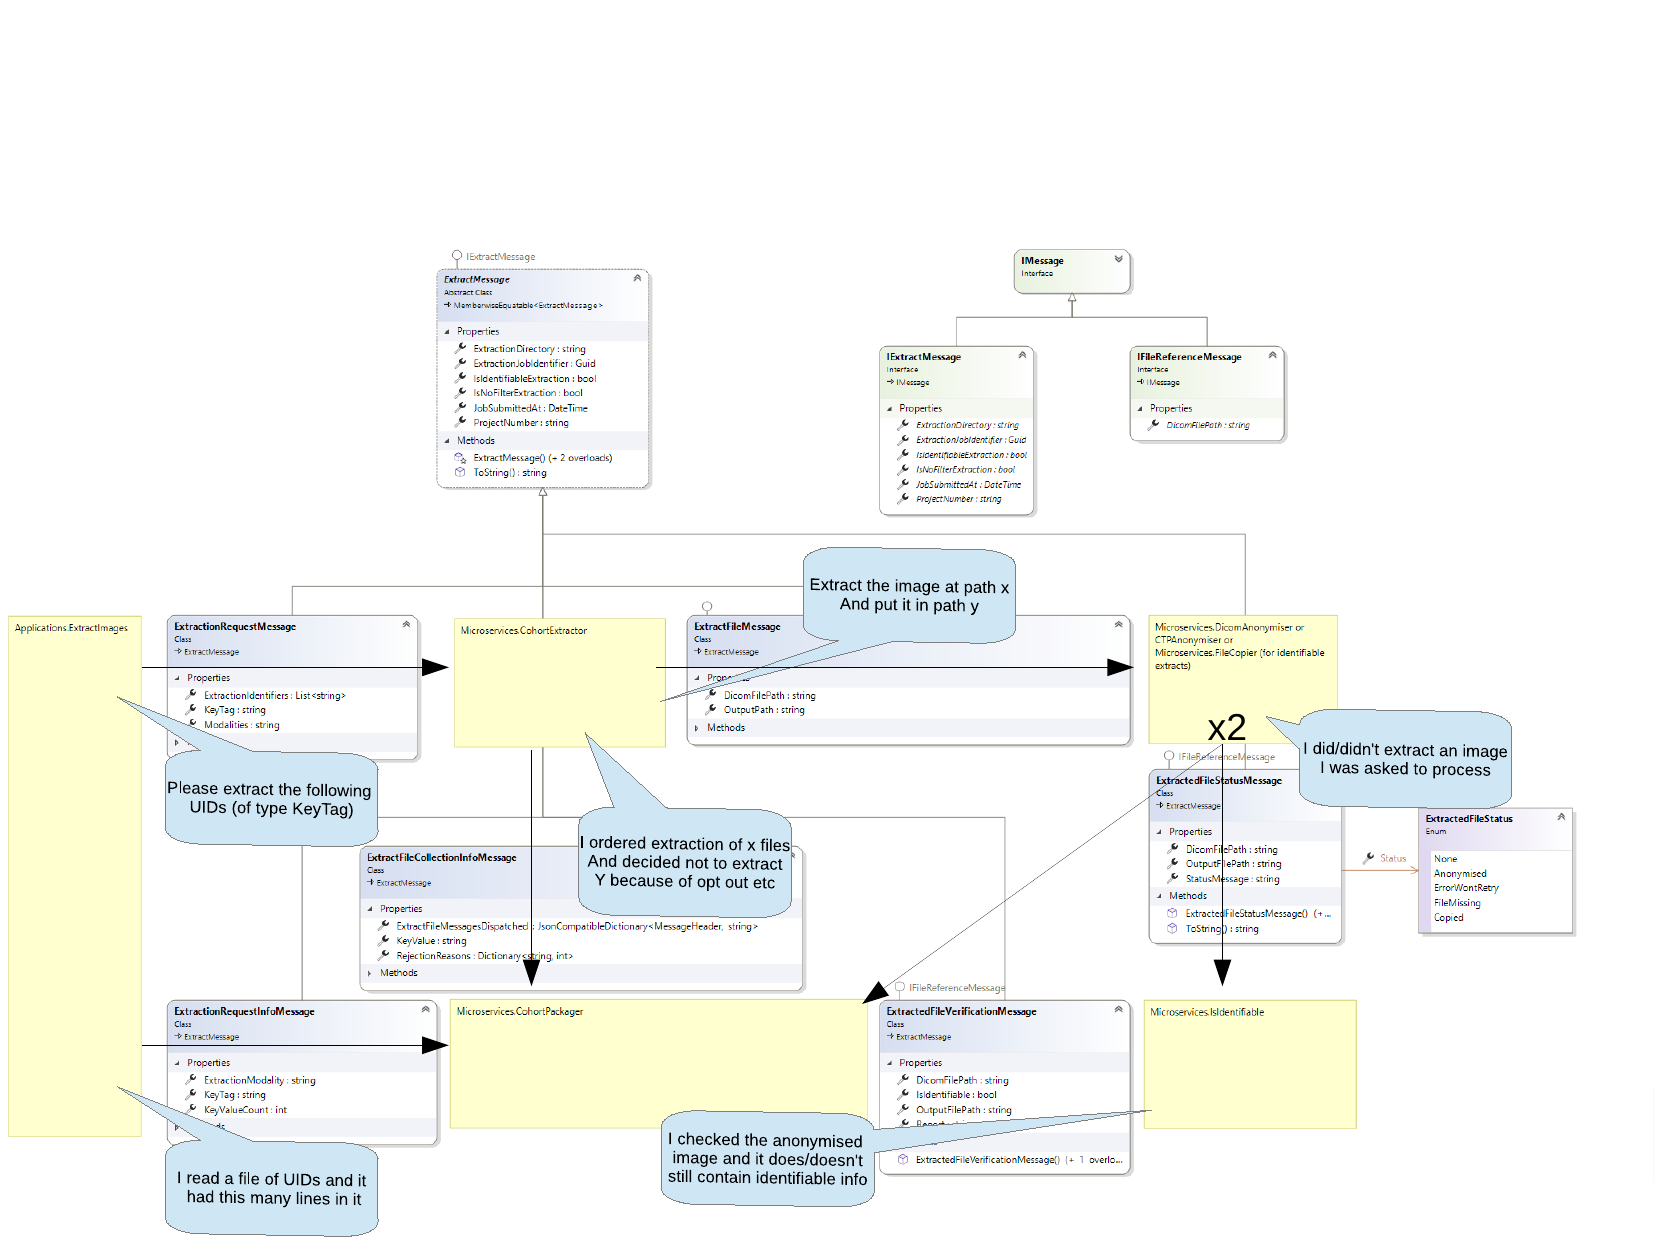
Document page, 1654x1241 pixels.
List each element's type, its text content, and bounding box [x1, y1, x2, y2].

text_box x2 [1192, 699, 1262, 756]
picture [0, 177, 1654, 1181]
text_box I read a file of UIDs and it had this many lines in it [117, 1086, 379, 1237]
text_box I ordered extraction of x files And decided not to extract Y because of opt out etc [578, 732, 792, 918]
text_box Please extract the following UIDs (of type KeyTag) [117, 696, 379, 847]
text_box I checked the anonymised image and it does/doesn't still contain identifiable info [661, 1110, 1152, 1207]
text_box I did/didn't extract an image I was asked to process [1266, 709, 1512, 809]
text_box Extract the image at path x And put it in path y [761, 547, 1016, 667]
text_box Extract the image at path x And put it in path y [660, 668, 790, 702]
